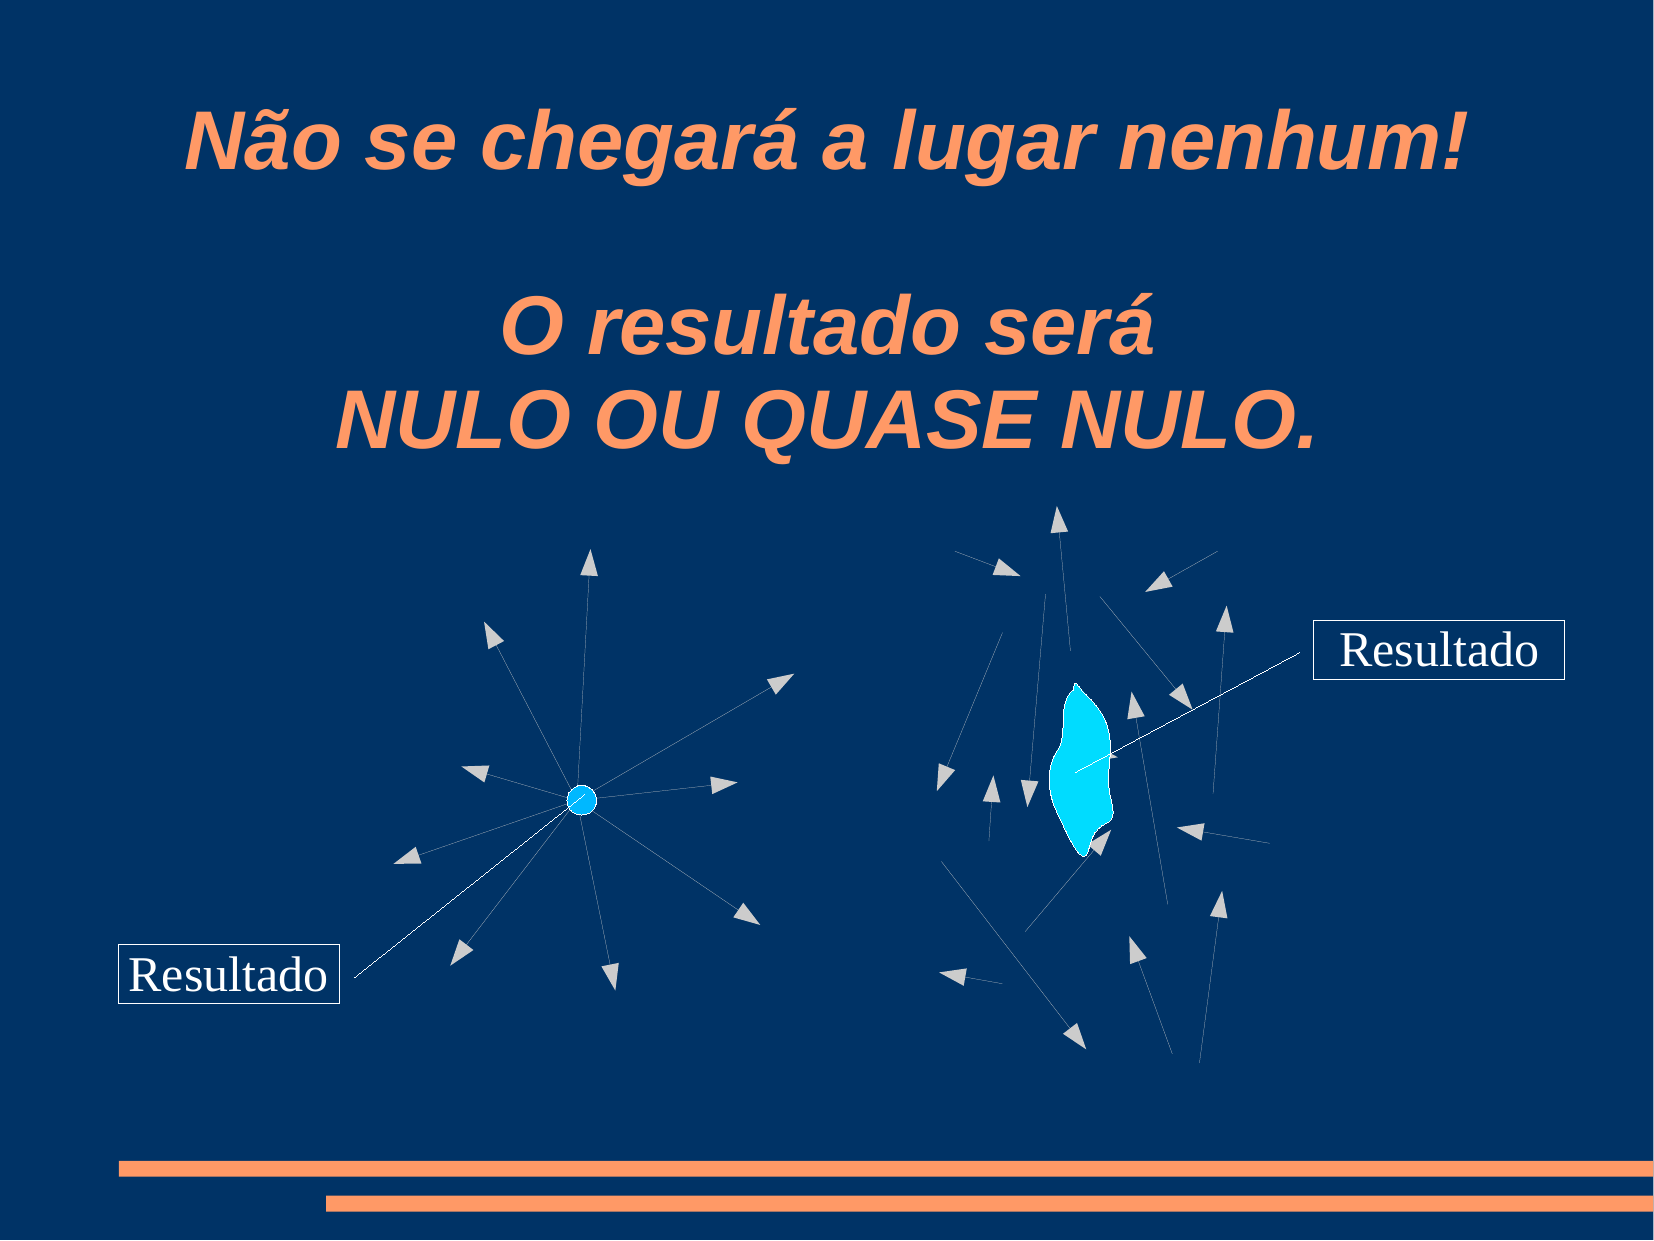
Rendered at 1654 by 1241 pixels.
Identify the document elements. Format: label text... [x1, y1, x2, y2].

text_box [566, 785, 597, 816]
title Não se chegará a lugar nenhum! O resultado será NULO OU QUASE NULO. [121, 93, 1534, 466]
text_box [1049, 683, 1114, 857]
text_box Resultado [1314, 620, 1565, 679]
text_box Resultado [118, 945, 340, 1004]
